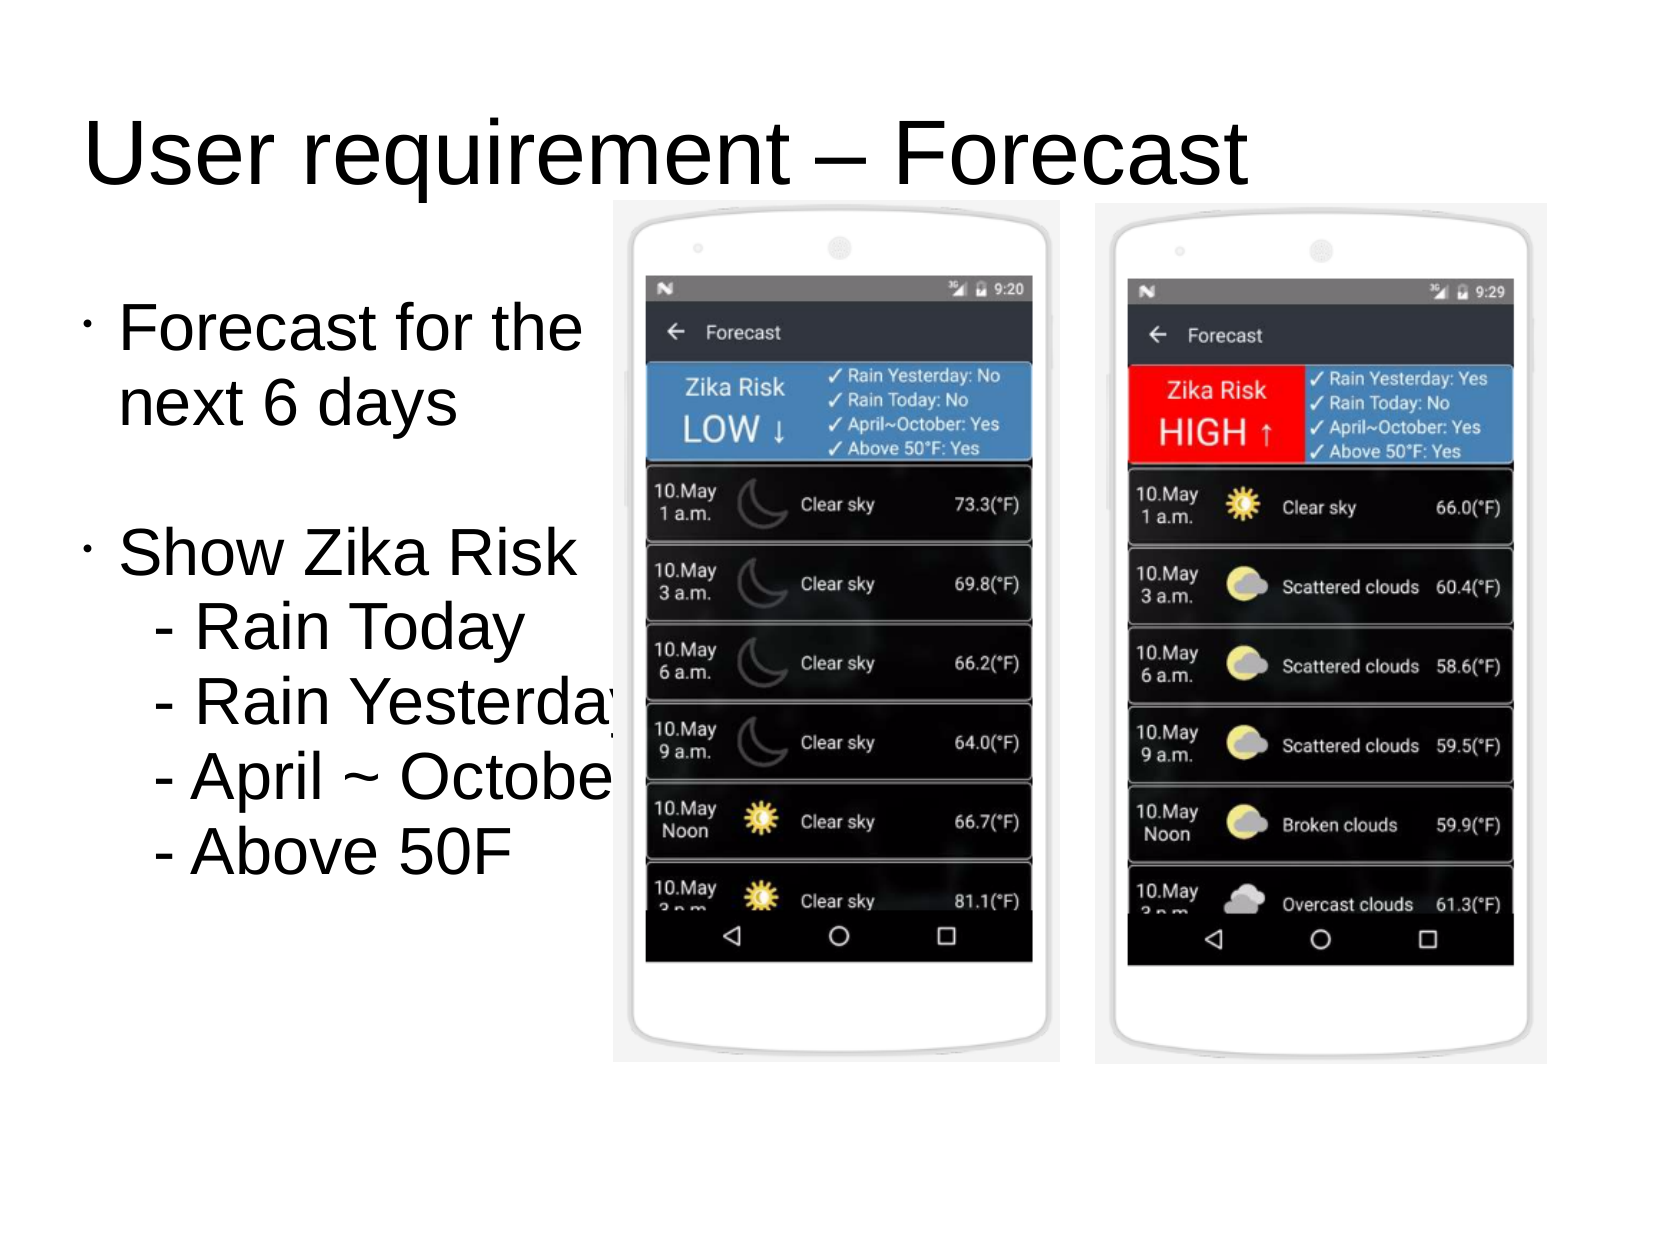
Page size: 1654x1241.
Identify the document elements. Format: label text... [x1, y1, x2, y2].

title User requirement – Forecast [82, 49, 1571, 257]
picture [613, 200, 1060, 1062]
picture [1095, 203, 1547, 1064]
text_box Forecast for the next 6 days Show Zika Risk - Rain Today - Rain Yesterday - April ~ October - Above 50F [82, 290, 661, 1113]
